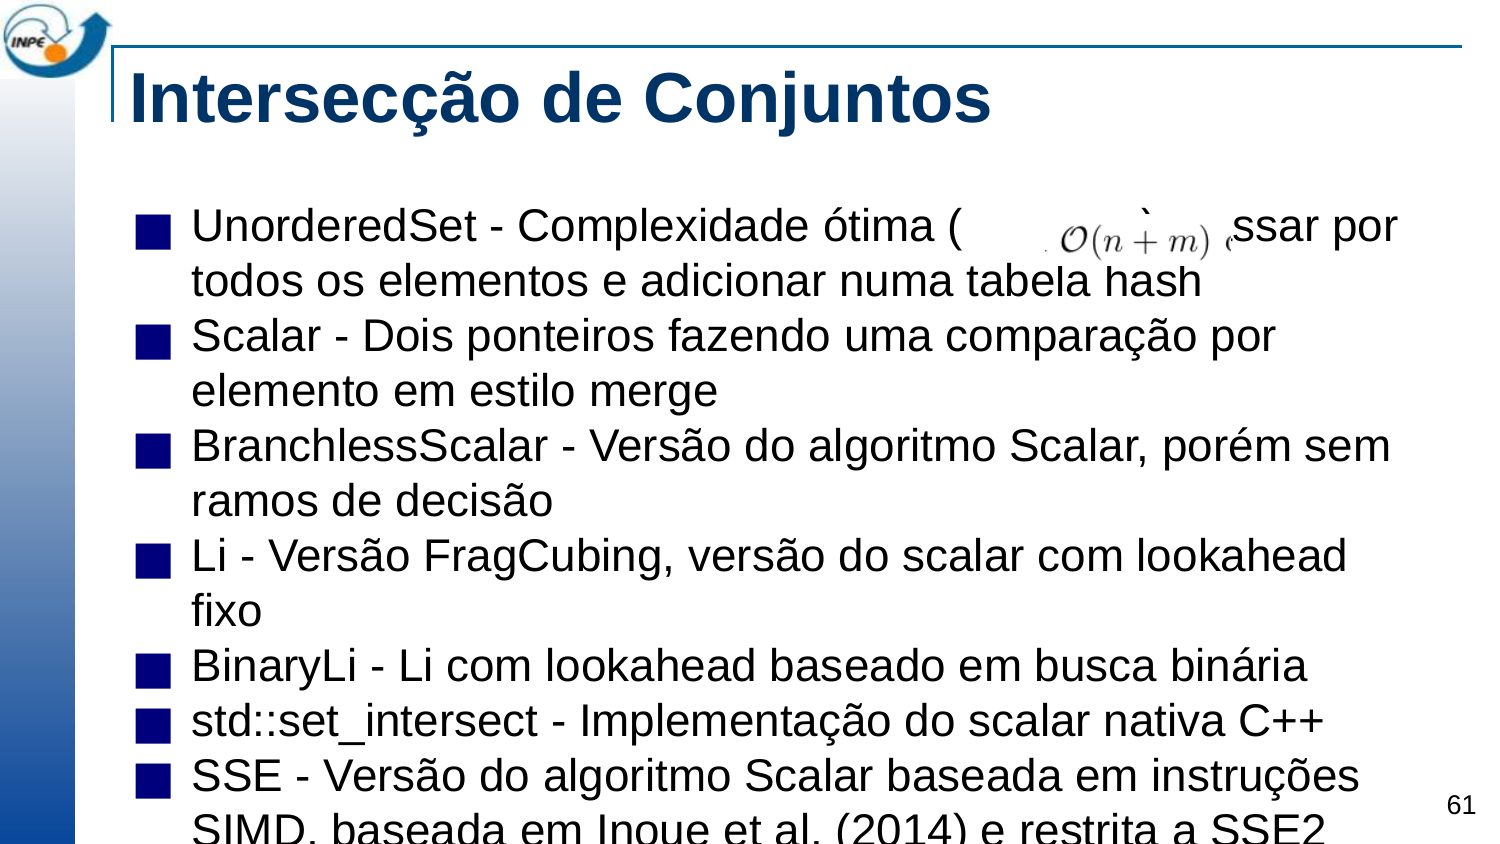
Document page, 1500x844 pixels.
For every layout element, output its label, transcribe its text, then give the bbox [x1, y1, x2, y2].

picture [1045, 214, 1231, 266]
slide_number <number> [1403, 779, 1494, 844]
title Intersecção de Conjuntos [112, 46, 1450, 141]
list UnorderedSet - Complexidade ótima ( ), passar por todos os elementos e adicionar numa tabela hash Scalar - Dois ponteiros fazendo uma comparação por elemento em estilo merge BranchlessScalar - Versão do algoritmo Scalar, porém sem ramos de decisão Li - Versão FragCubing, versão do scalar com lookahead fixo BinaryLi - Li com lookahead baseado em busca binária std::set_intersect - Implementação do scalar nativa C++ SSE - Versão do algoritmo Scalar baseada em instruções SIMD, baseada em Inoue et al. (2014) e restrita a SSE2 [99, 187, 1450, 769]
picture [0, 0, 113, 79]
